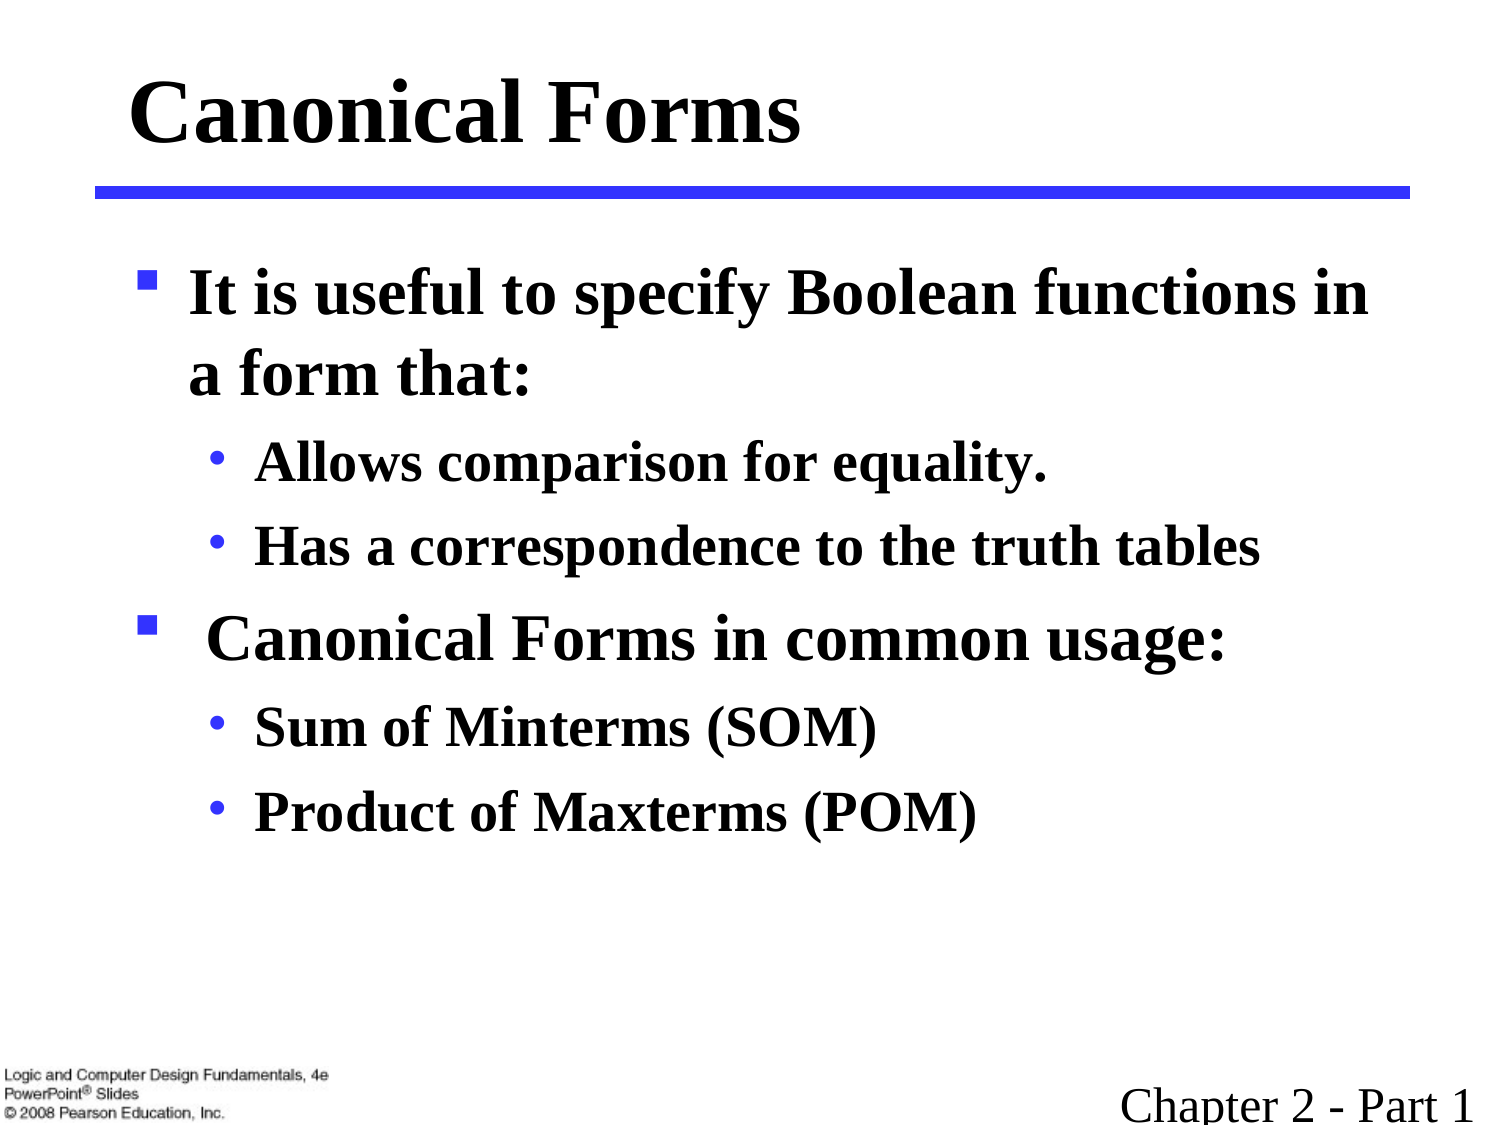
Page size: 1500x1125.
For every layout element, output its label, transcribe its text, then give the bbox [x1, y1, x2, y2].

list It is useful to specify Boolean functions in a form that: Allows comparison for equality. Has a correspondence to the truth tables Canonical Forms in common usage: Sum of Minterms (SOM) Product of Maxterms (POM) [117, 240, 1393, 1016]
picture [4, 1066, 329, 1123]
title Canonical Forms [112, 37, 1388, 176]
